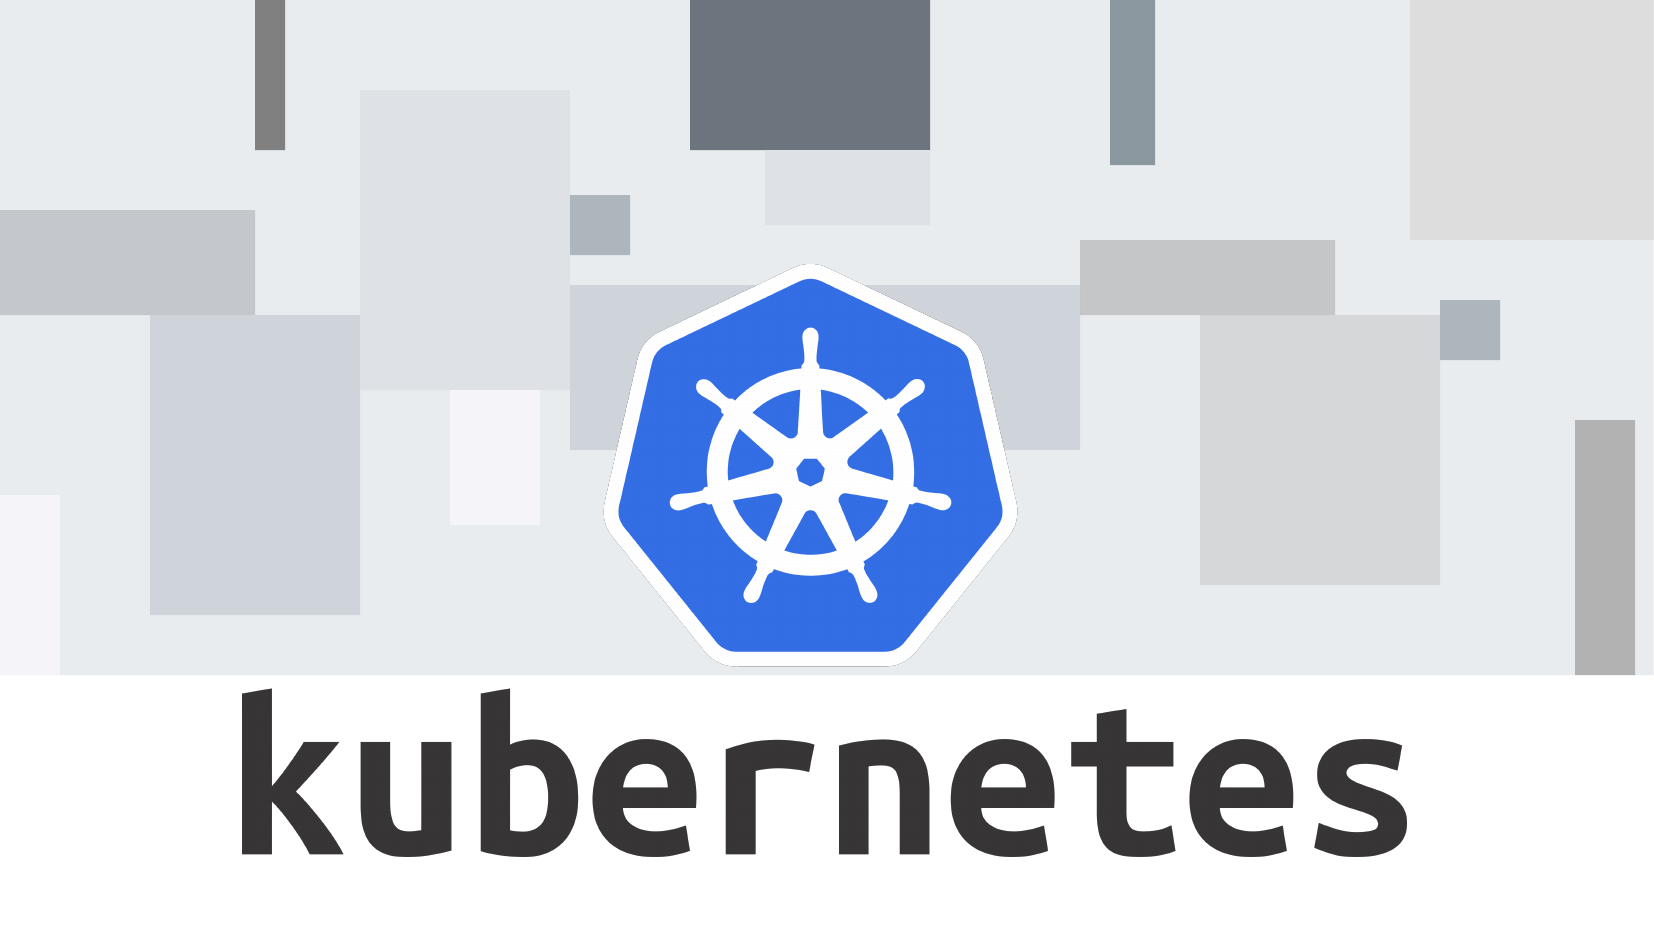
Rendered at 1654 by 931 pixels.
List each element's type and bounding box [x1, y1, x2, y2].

picture [242, 264, 1407, 857]
